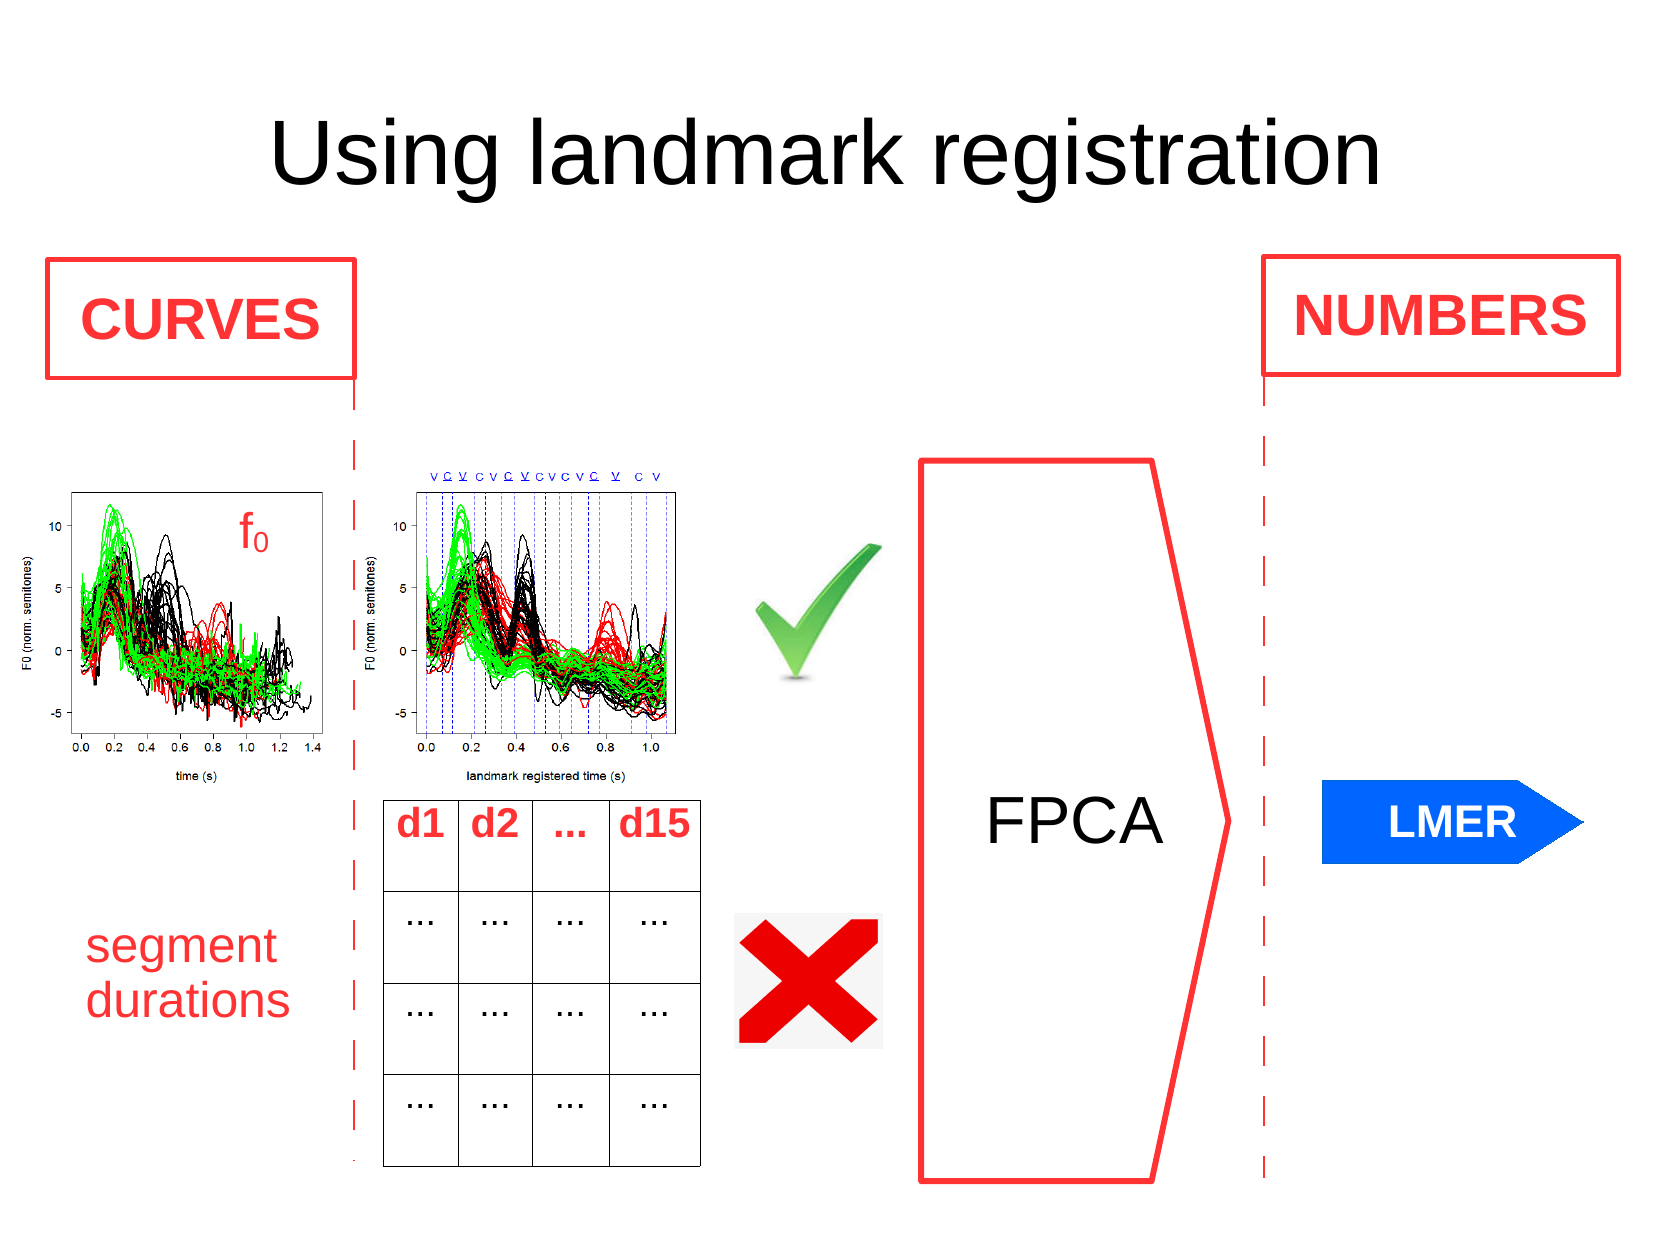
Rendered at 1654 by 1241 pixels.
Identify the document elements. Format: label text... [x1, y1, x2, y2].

table_cell ... [384, 1075, 458, 1166]
table_header d2 [459, 801, 532, 891]
table_cell ... [533, 1075, 609, 1166]
text_box f0 [224, 496, 355, 584]
table_cell ... [459, 892, 532, 983]
text_box segment durations [70, 909, 308, 1036]
text_box FPCA [921, 460, 1229, 1182]
table_cell ... [459, 984, 532, 1074]
table_cell ... [610, 892, 700, 983]
picture [354, 472, 697, 792]
table_cell ... [610, 1075, 700, 1166]
picture [734, 913, 883, 1049]
table_header d15 [610, 801, 700, 891]
title Using landmark registration [82, 49, 1571, 257]
text_box CURVES [47, 259, 355, 378]
table_cell ... [533, 984, 609, 1074]
table_cell ... [384, 892, 458, 983]
picture [11, 472, 343, 792]
table_cell ... [533, 892, 609, 983]
table_header ... [533, 801, 609, 891]
table_cell ... [459, 1075, 532, 1166]
table_cell ... [610, 984, 700, 1074]
text_box NUMBERS [1263, 256, 1619, 375]
picture [755, 543, 882, 686]
text_box LMER [1322, 780, 1584, 864]
table_header d1 [384, 801, 458, 891]
table_cell ... [384, 984, 458, 1074]
